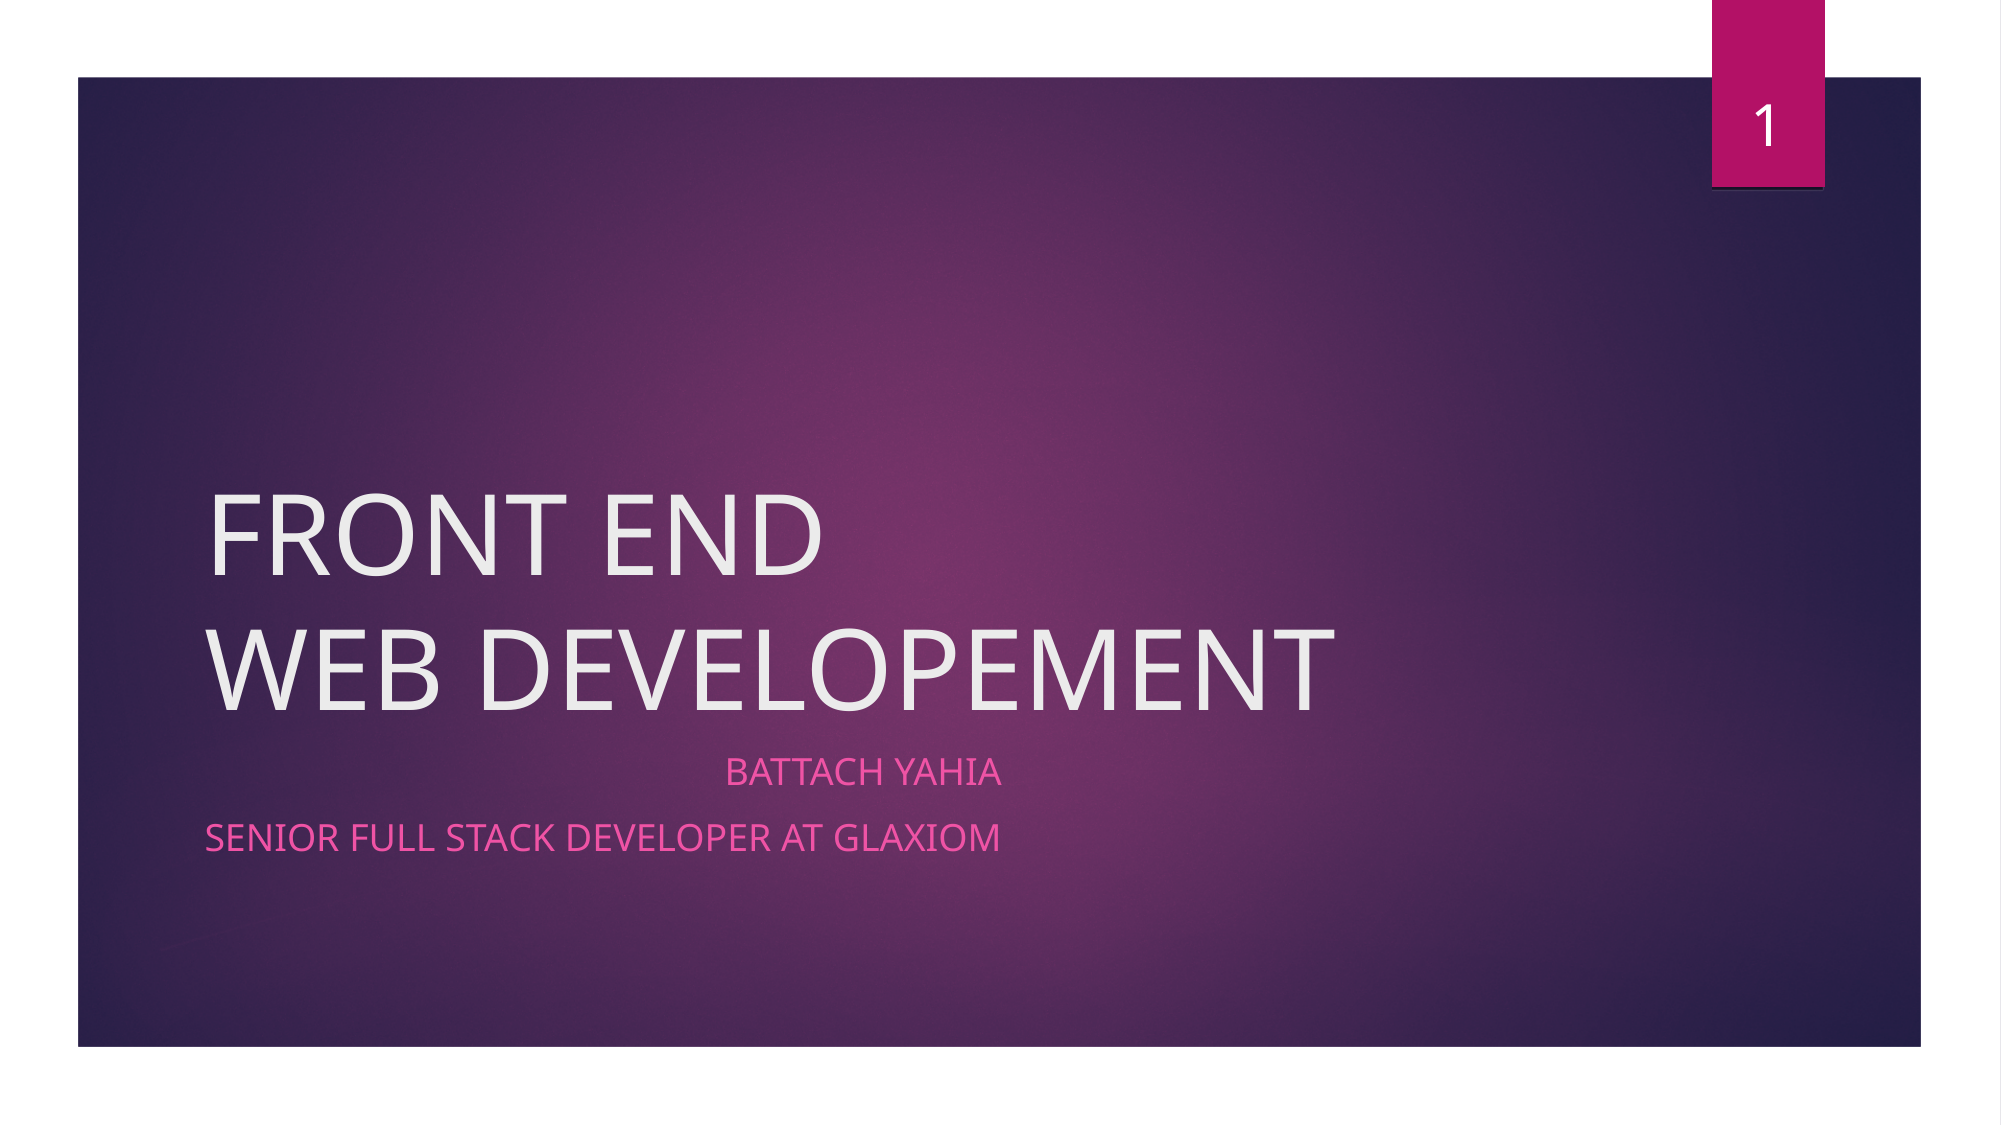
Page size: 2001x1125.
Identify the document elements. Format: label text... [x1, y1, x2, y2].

text_box ‹#› [1698, 48, 1836, 175]
subtitle BATTACH YAHIA Senior full stack developer at glaxiom [189, 740, 1638, 883]
title FRONT END WEB DEVELOPEMENT [189, 301, 1638, 740]
